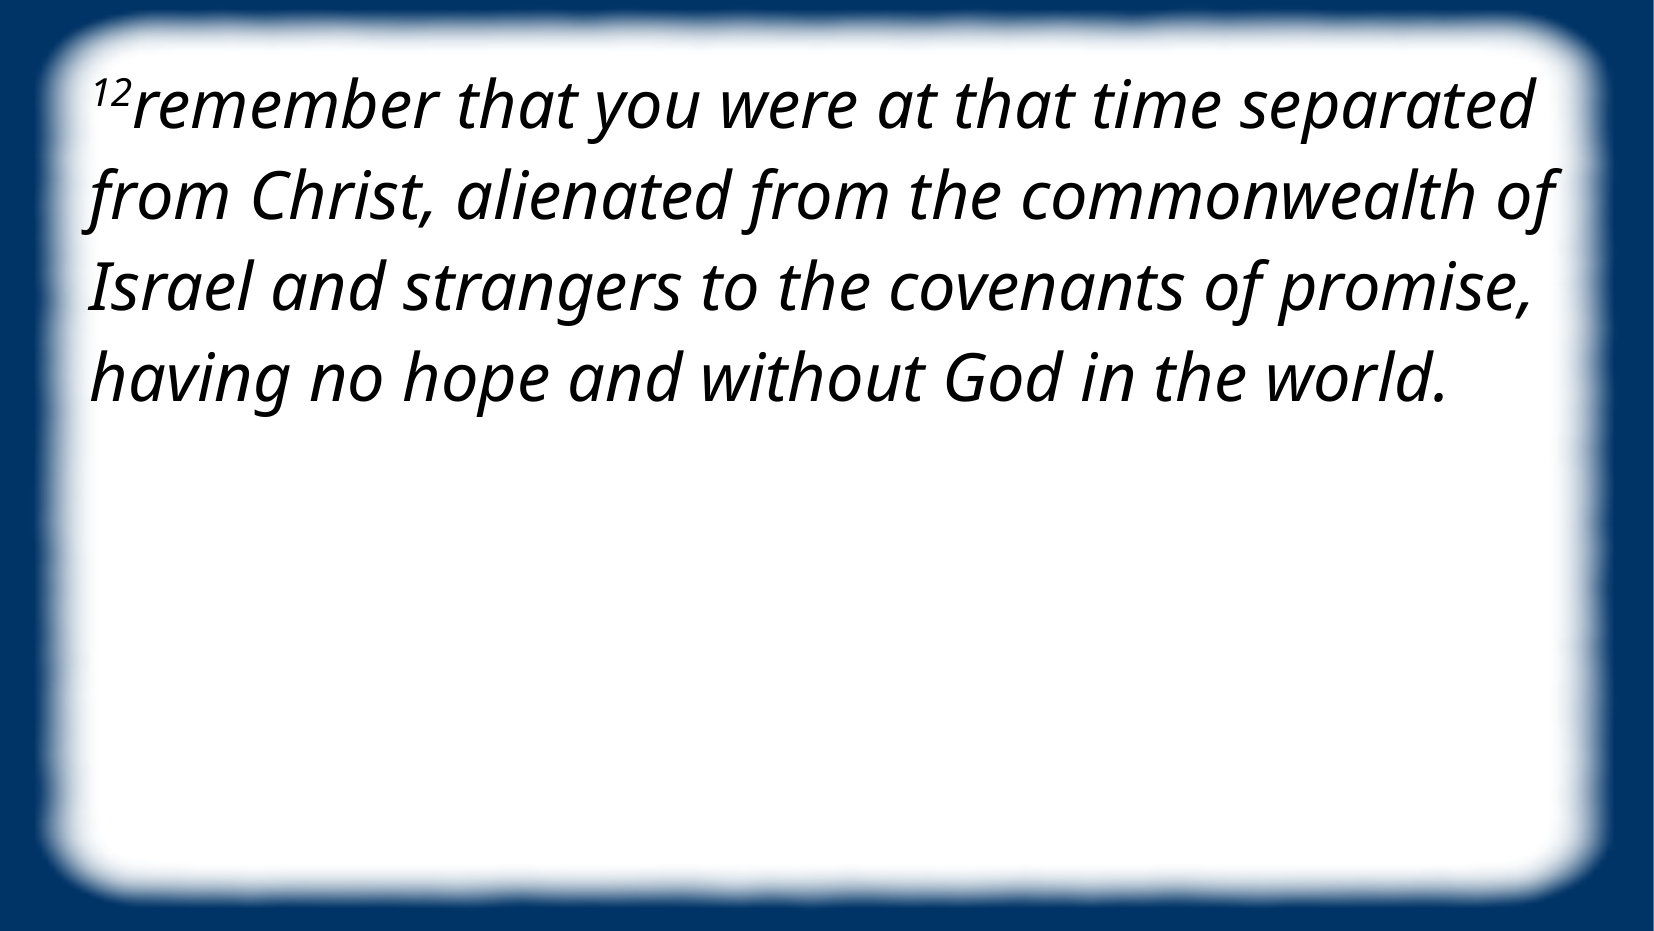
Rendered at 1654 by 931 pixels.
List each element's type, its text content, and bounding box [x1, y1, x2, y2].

picture [0, 0, 1654, 931]
text_box 12remember that you were at that time separated from Christ, alienated from the commonwealth of Israel and strangers to the covenants of promise, having no hope and without God in the world. [75, 50, 1576, 509]
